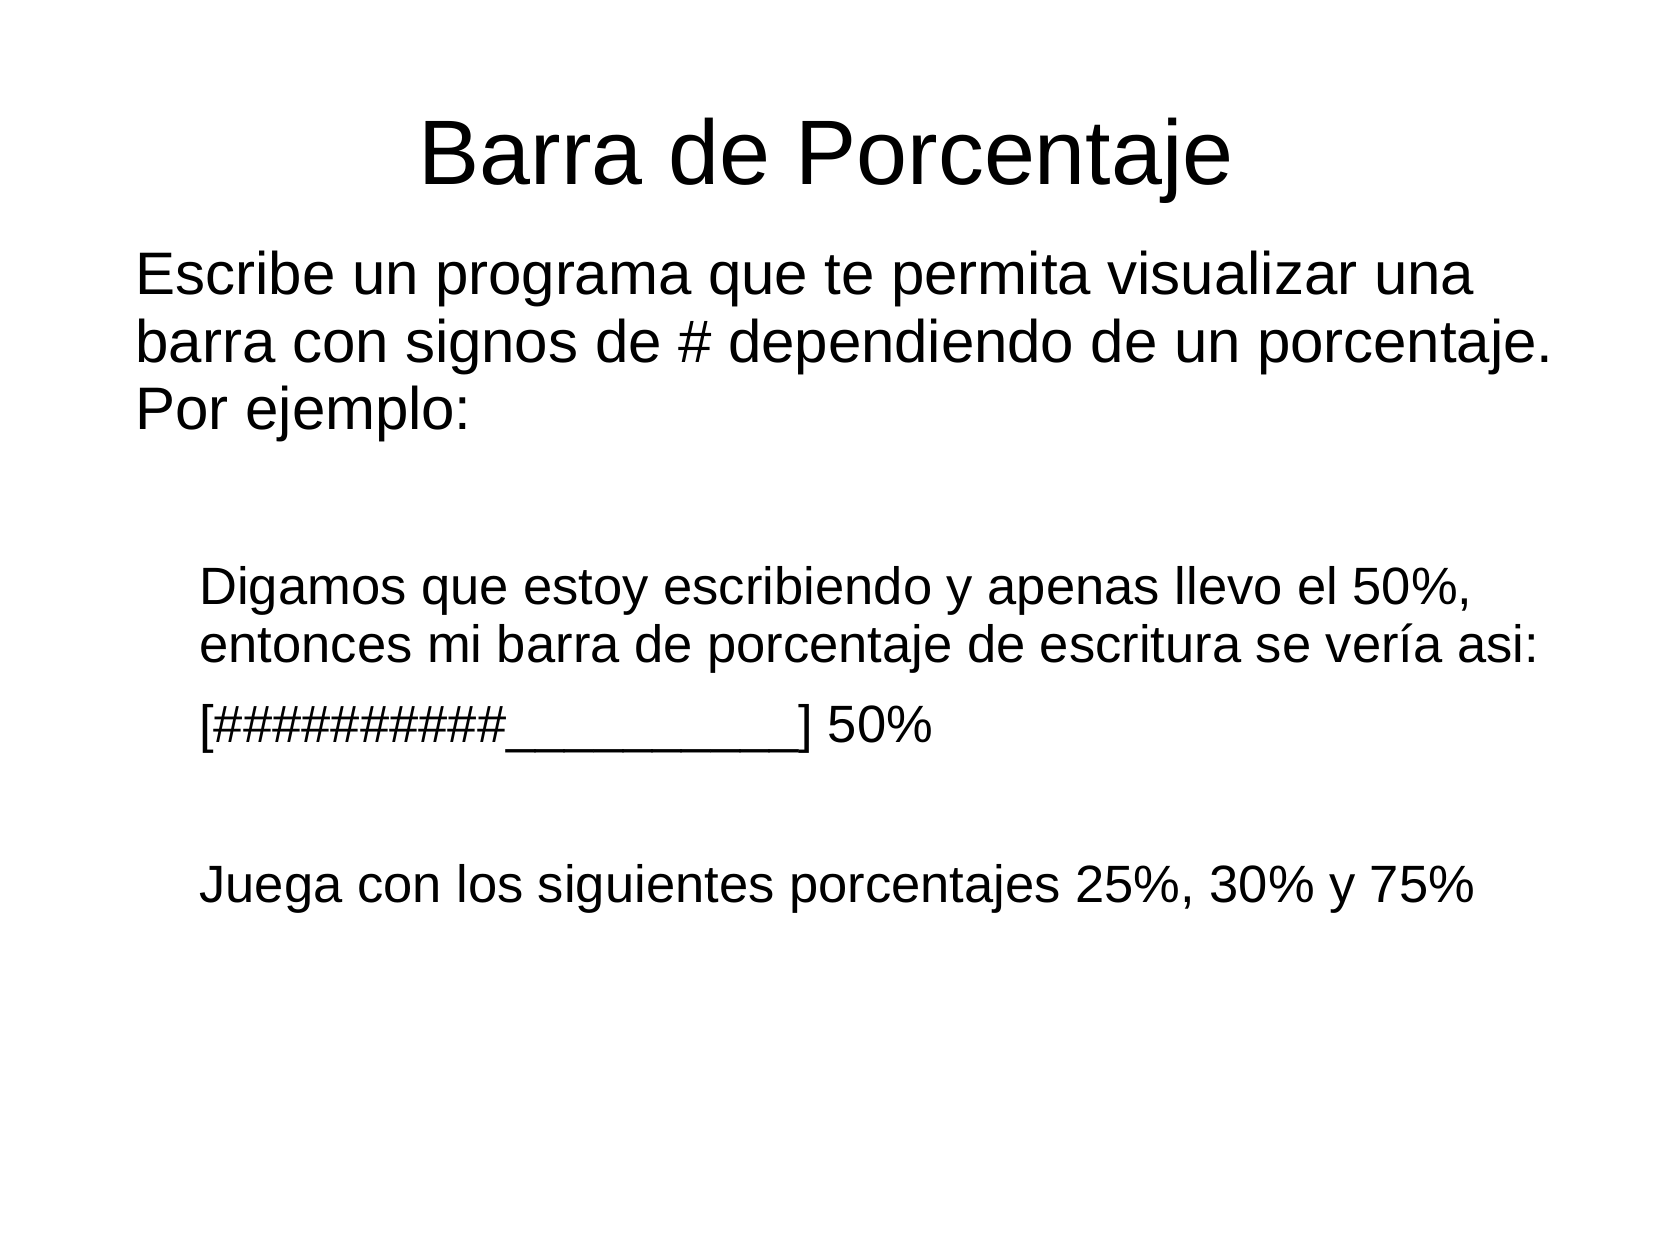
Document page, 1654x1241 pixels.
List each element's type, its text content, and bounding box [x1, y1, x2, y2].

title Barra de Porcentaje [82, 49, 1571, 257]
list Escribe un programa que te permita visualizar una barra con signos de # dependiendo de un porcentaje. Por ejemplo: Digamos que estoy escribiendo y apenas llevo el 50%, entonces mi barra de porcentaje de escritura se vería asi: [##########__________] 50% Juega con los siguientes porcentajes 25%, 30% y 75% [71, 240, 1561, 961]
